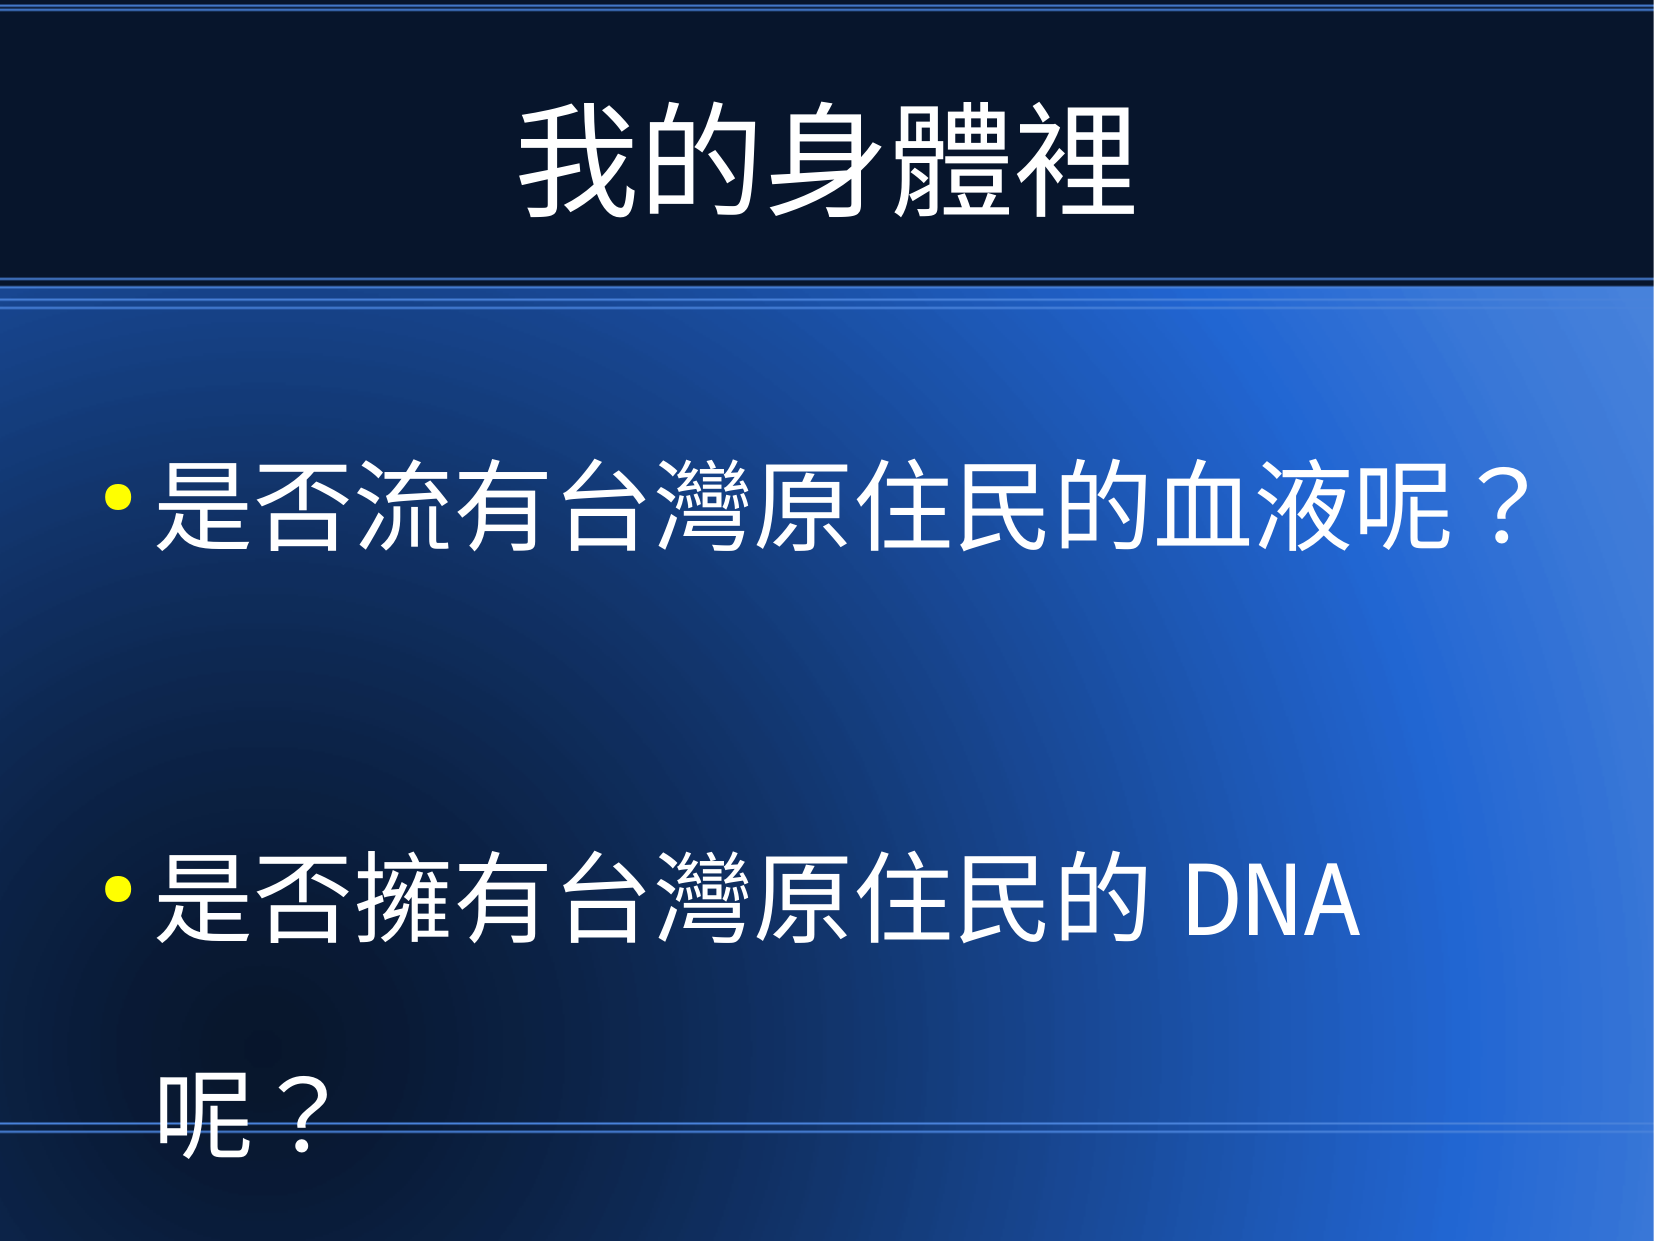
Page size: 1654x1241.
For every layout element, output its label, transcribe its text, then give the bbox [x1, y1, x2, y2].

list 是否流有台灣原住民的血液呢？ 是否擁有台灣原住民的DNA呢？ [82, 355, 1571, 1241]
picture [0, 0, 1654, 1241]
title 我的身體裡 [82, 49, 1571, 257]
